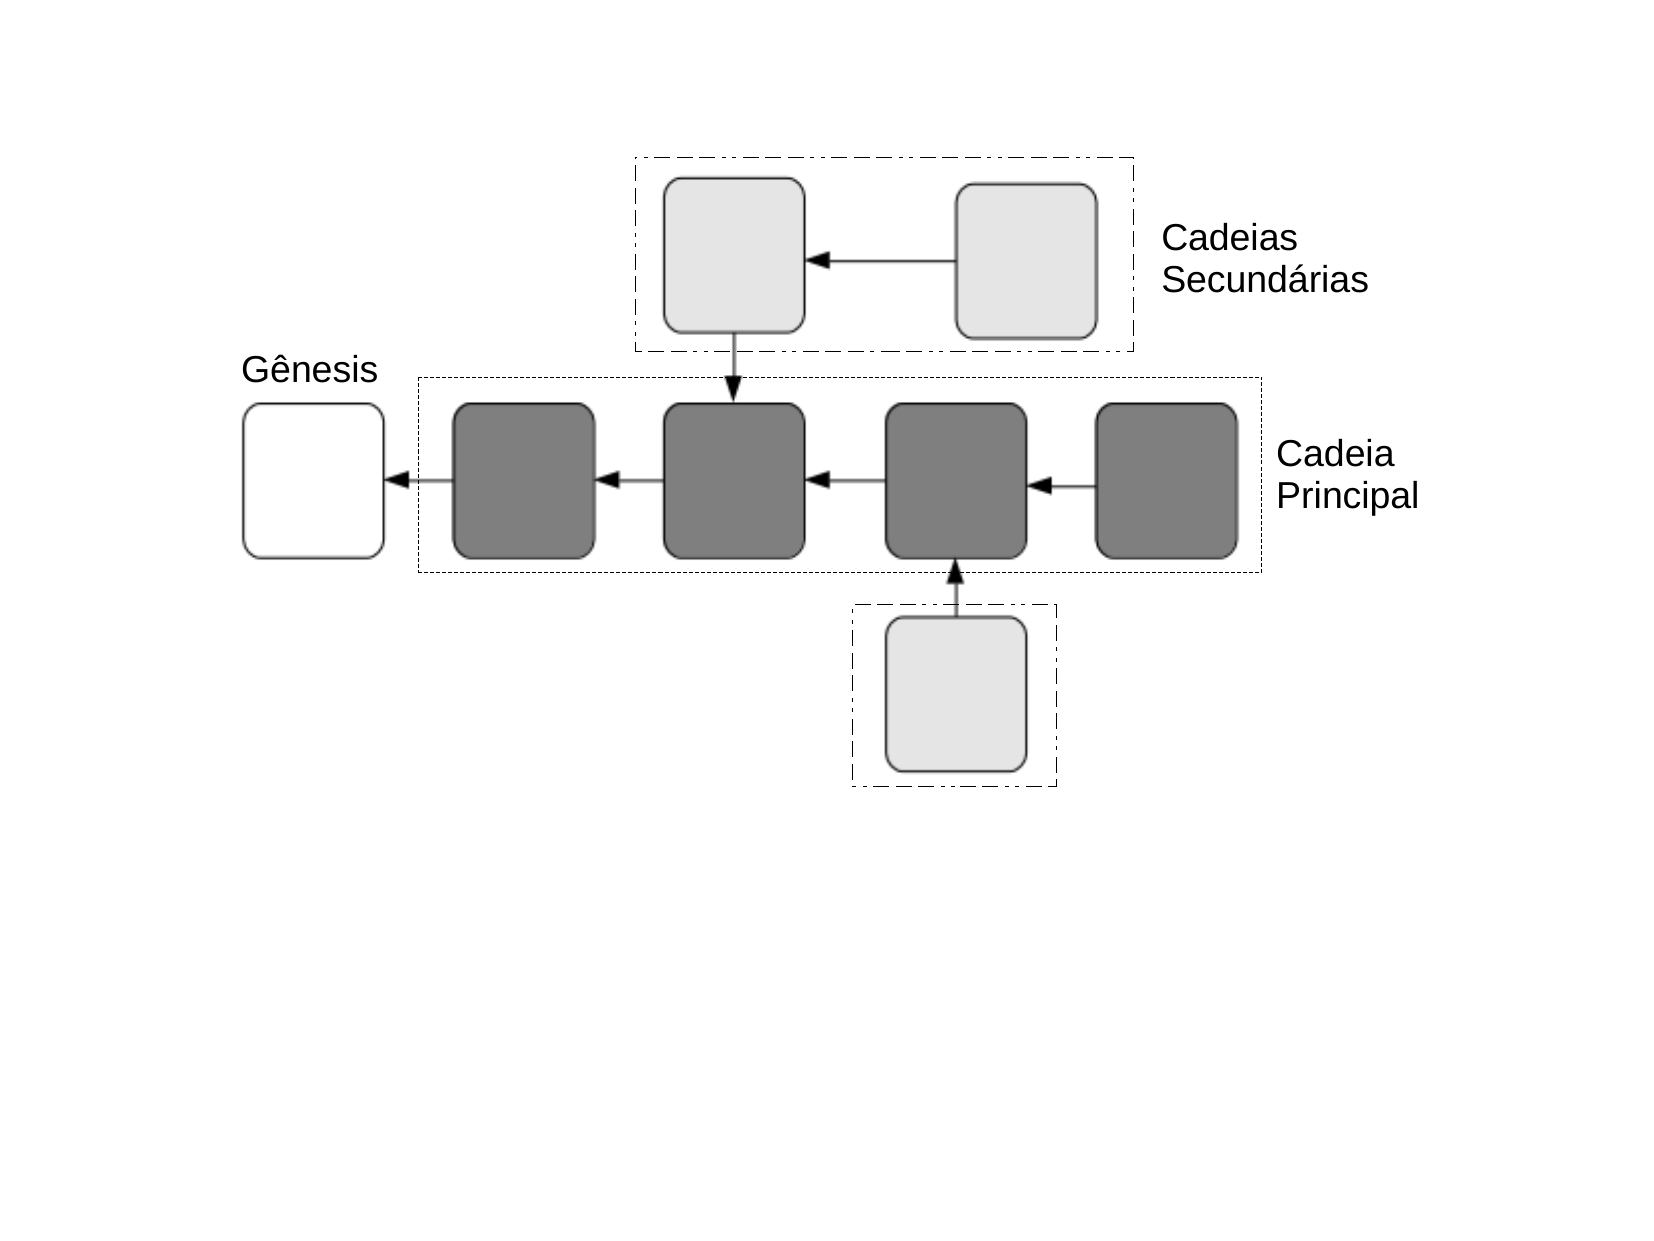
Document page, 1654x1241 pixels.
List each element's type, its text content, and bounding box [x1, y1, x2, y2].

text_box Cadeia Principal [1261, 424, 1449, 534]
text_box [852, 604, 1057, 787]
picture [200, 118, 1339, 905]
text_box Gênesis [226, 341, 407, 404]
text_box Cadeias Secundárias [1146, 208, 1404, 318]
text_box [635, 157, 1134, 352]
